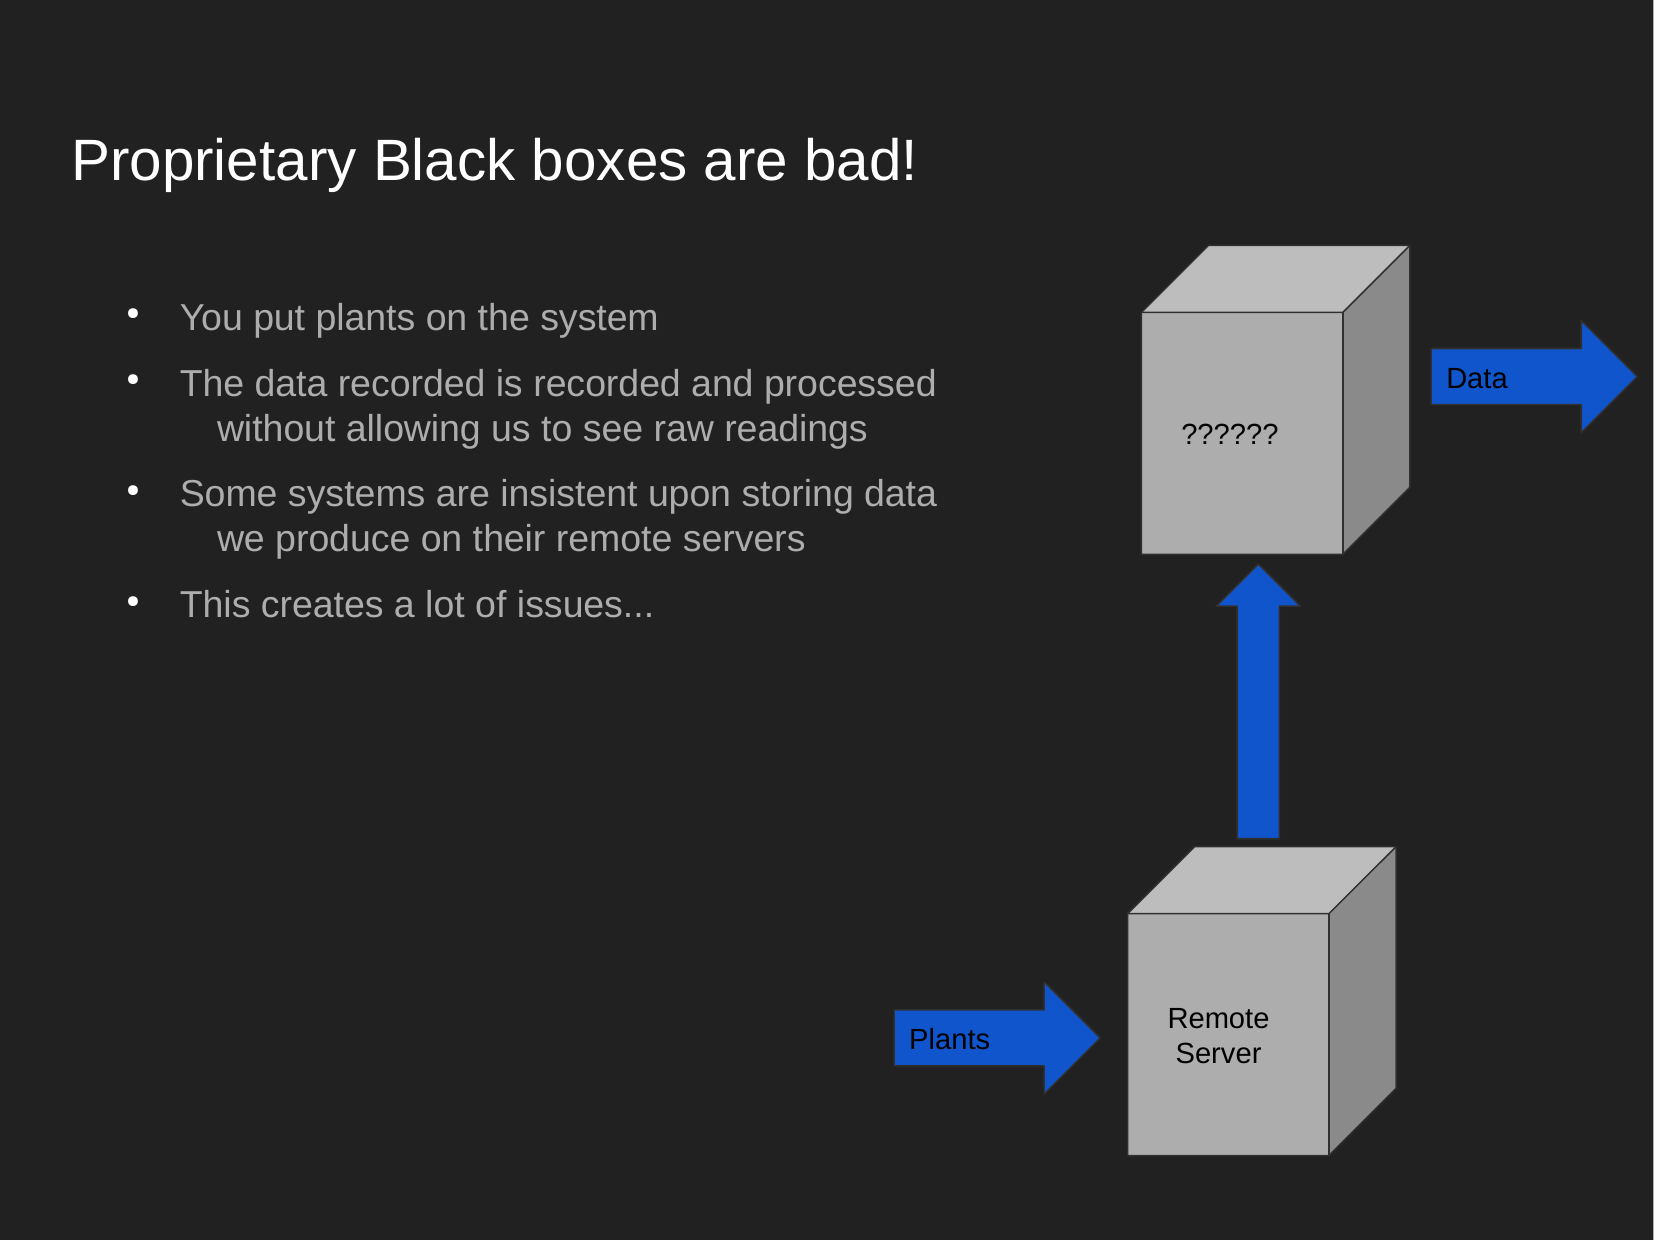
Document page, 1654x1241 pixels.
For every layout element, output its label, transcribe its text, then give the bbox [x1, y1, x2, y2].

title Proprietary Black boxes are bad! [56, 107, 1598, 246]
text_box Plants [894, 981, 1101, 1094]
text_box Data [1431, 320, 1638, 433]
list You put plants on the system The data recorded is recorded and processed without allowing us to see raw readings Some systems are insistent upon storing data we produce on their remote servers This creates a lot of issues... [56, 277, 981, 1102]
text_box ?????? [1141, 313, 1342, 554]
text_box [1216, 564, 1301, 839]
text_box Remote Server [1128, 914, 1328, 1156]
